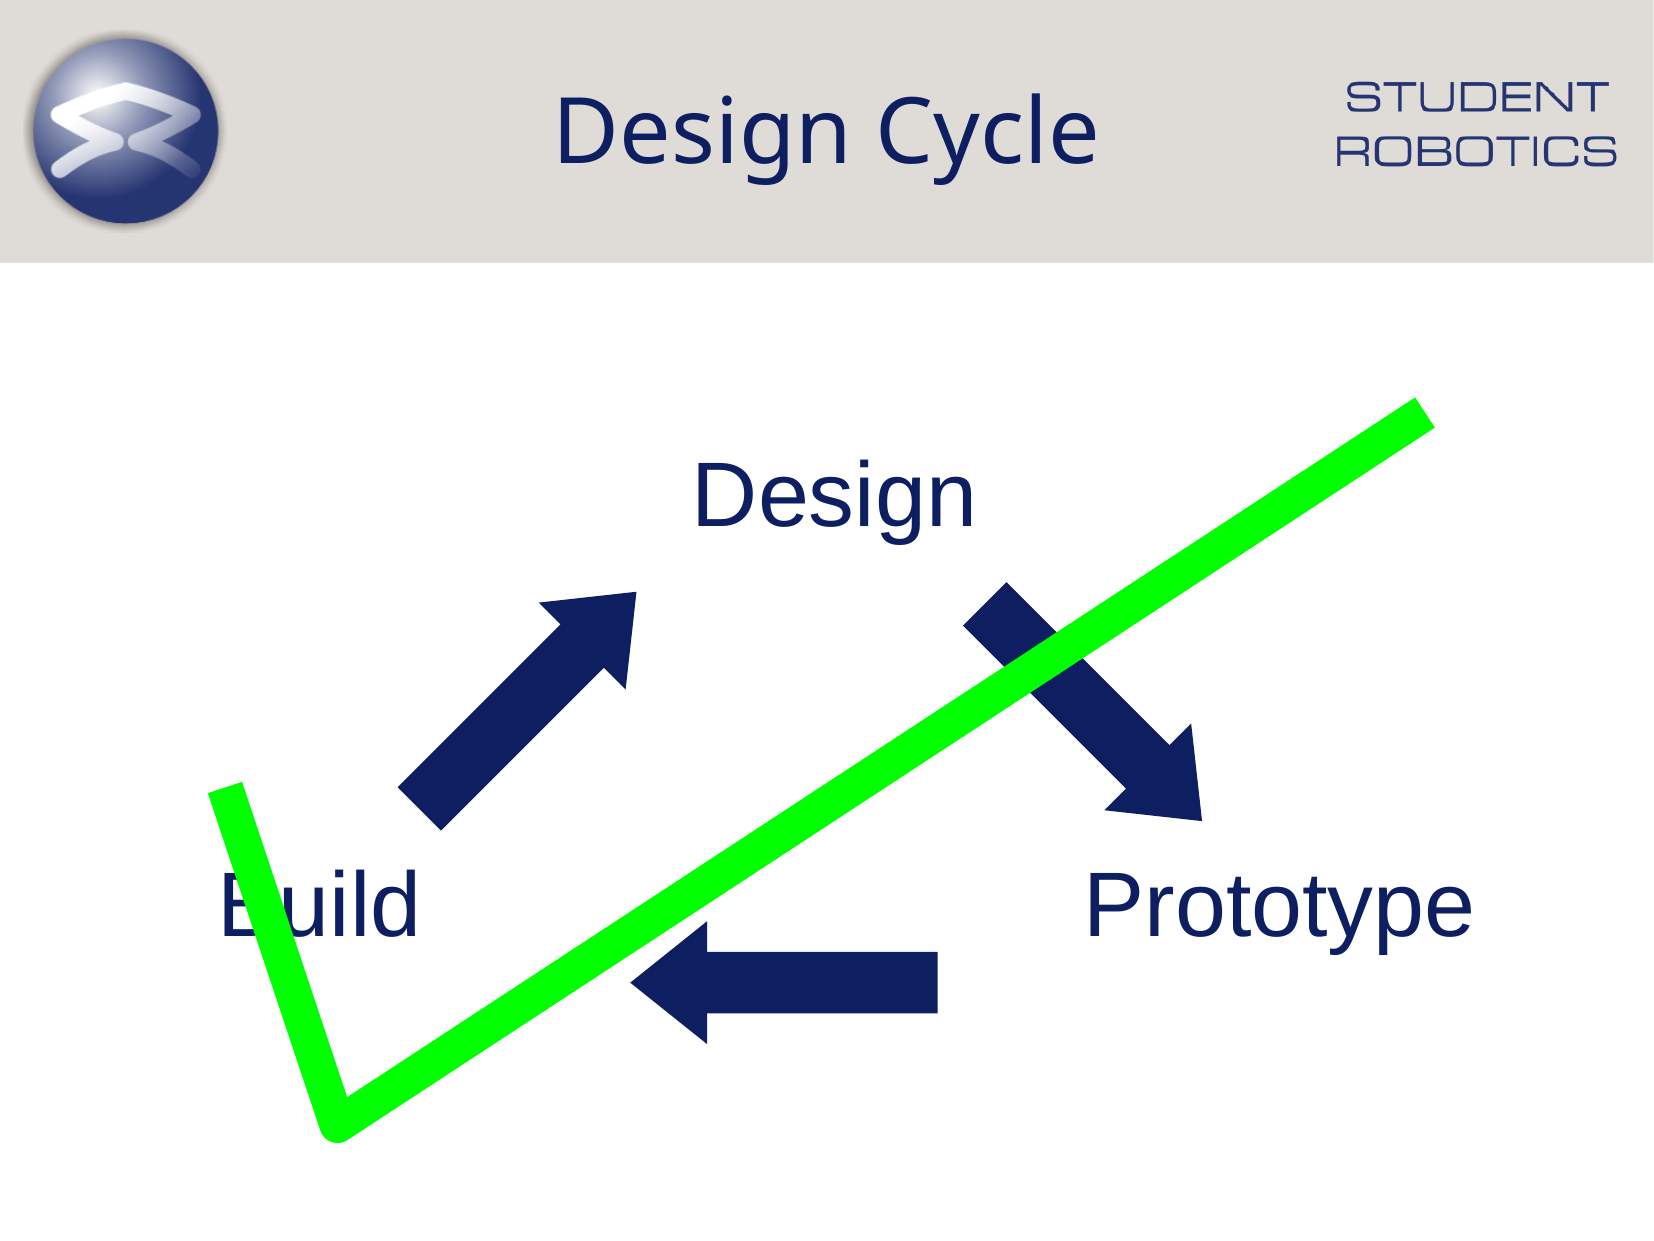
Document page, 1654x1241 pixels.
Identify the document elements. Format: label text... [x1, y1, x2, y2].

text_box [0, 0, 1654, 263]
picture [1332, 68, 1633, 174]
subtitle Design Build Prototype [82, 297, 1613, 1102]
text_box [963, 582, 1203, 822]
text_box [397, 591, 637, 831]
picture [9, 19, 82, 245]
title Design Cycle [82, 0, 1571, 257]
text_box [630, 921, 938, 1045]
